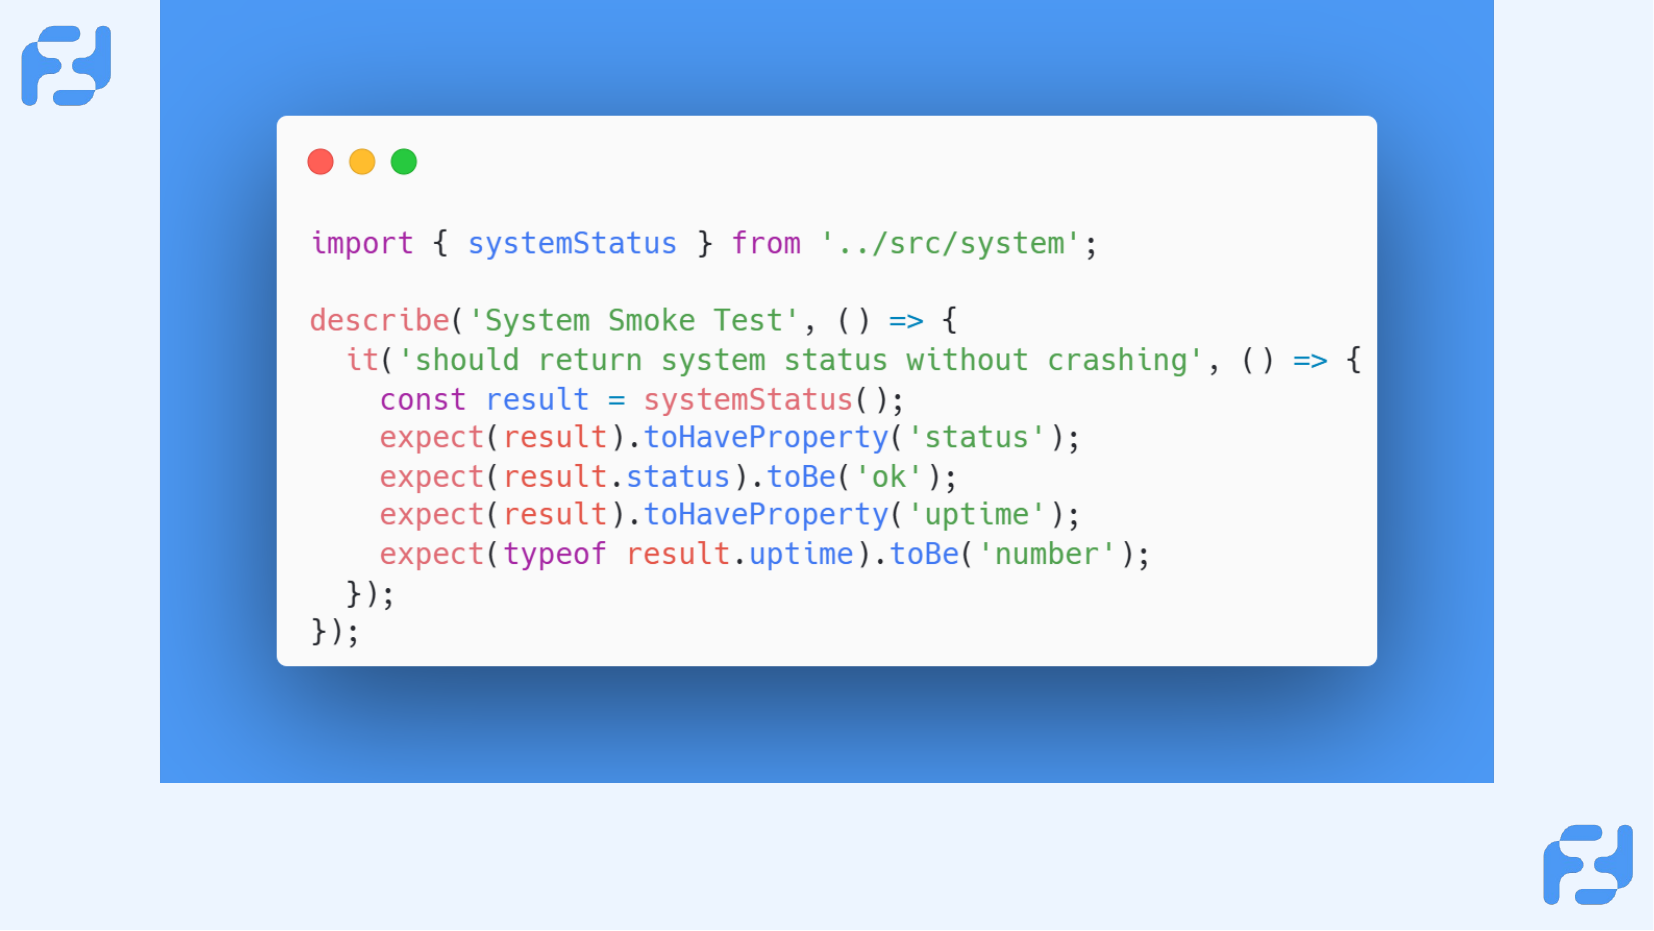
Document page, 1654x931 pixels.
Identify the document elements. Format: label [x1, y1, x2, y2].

picture [0, 0, 132, 132]
picture [1522, 798, 1654, 931]
picture [159, 0, 1495, 783]
